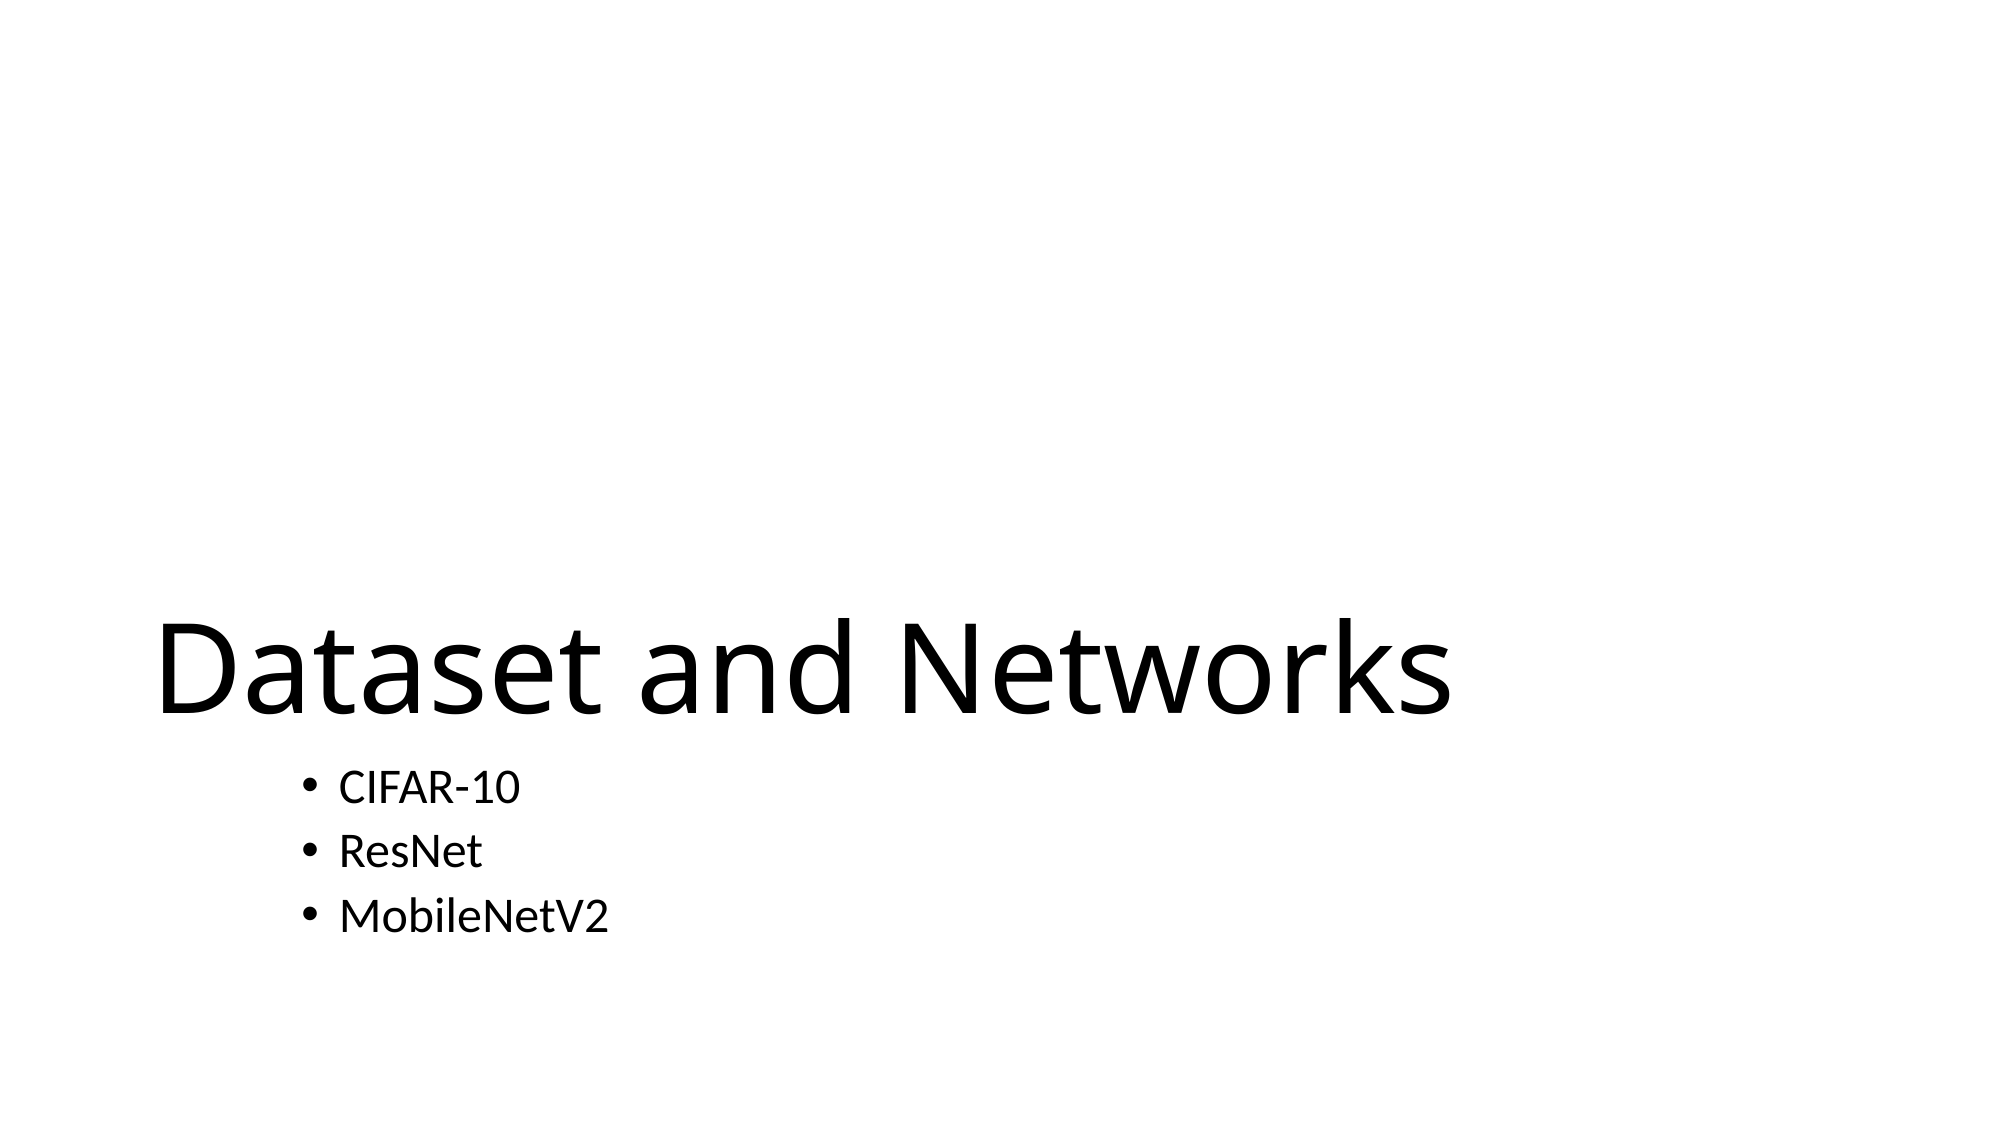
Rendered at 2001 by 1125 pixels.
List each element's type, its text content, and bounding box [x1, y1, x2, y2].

title Dataset and Networks [136, 280, 1862, 749]
list CIFAR-10 ResNet MobileNetV2 [136, 752, 1862, 999]
